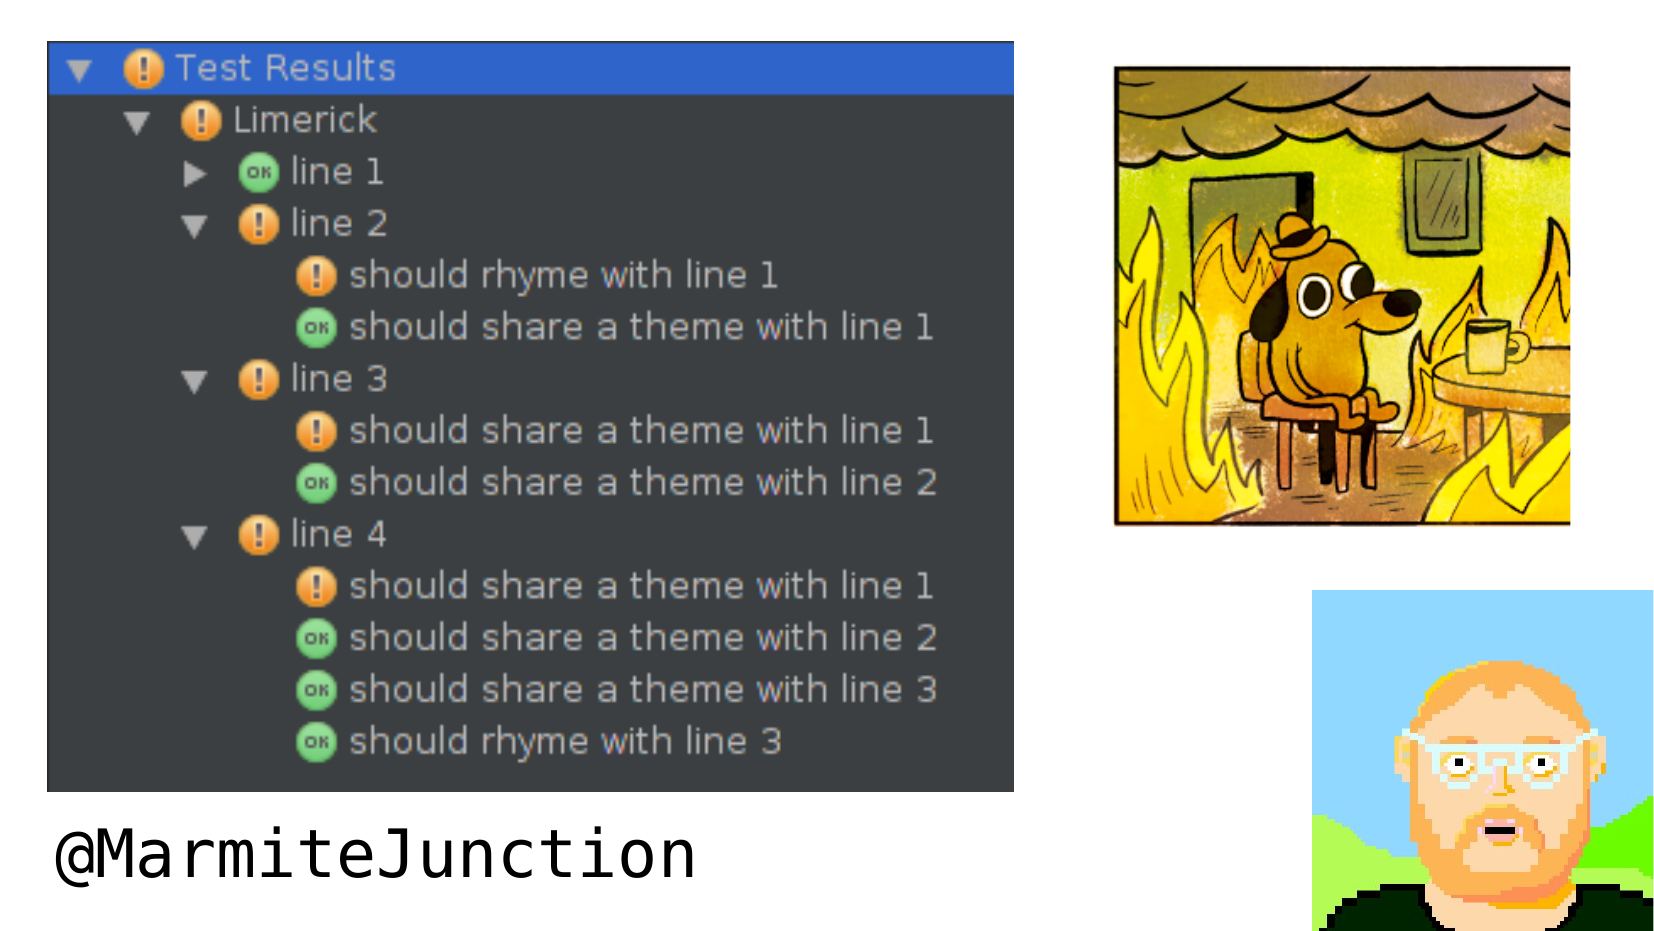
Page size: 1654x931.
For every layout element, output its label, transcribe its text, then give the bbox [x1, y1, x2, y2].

picture [47, 41, 1014, 792]
text_box @MarmiteJunction [40, 808, 715, 901]
picture [1312, 590, 1654, 931]
picture [1101, 55, 1571, 532]
